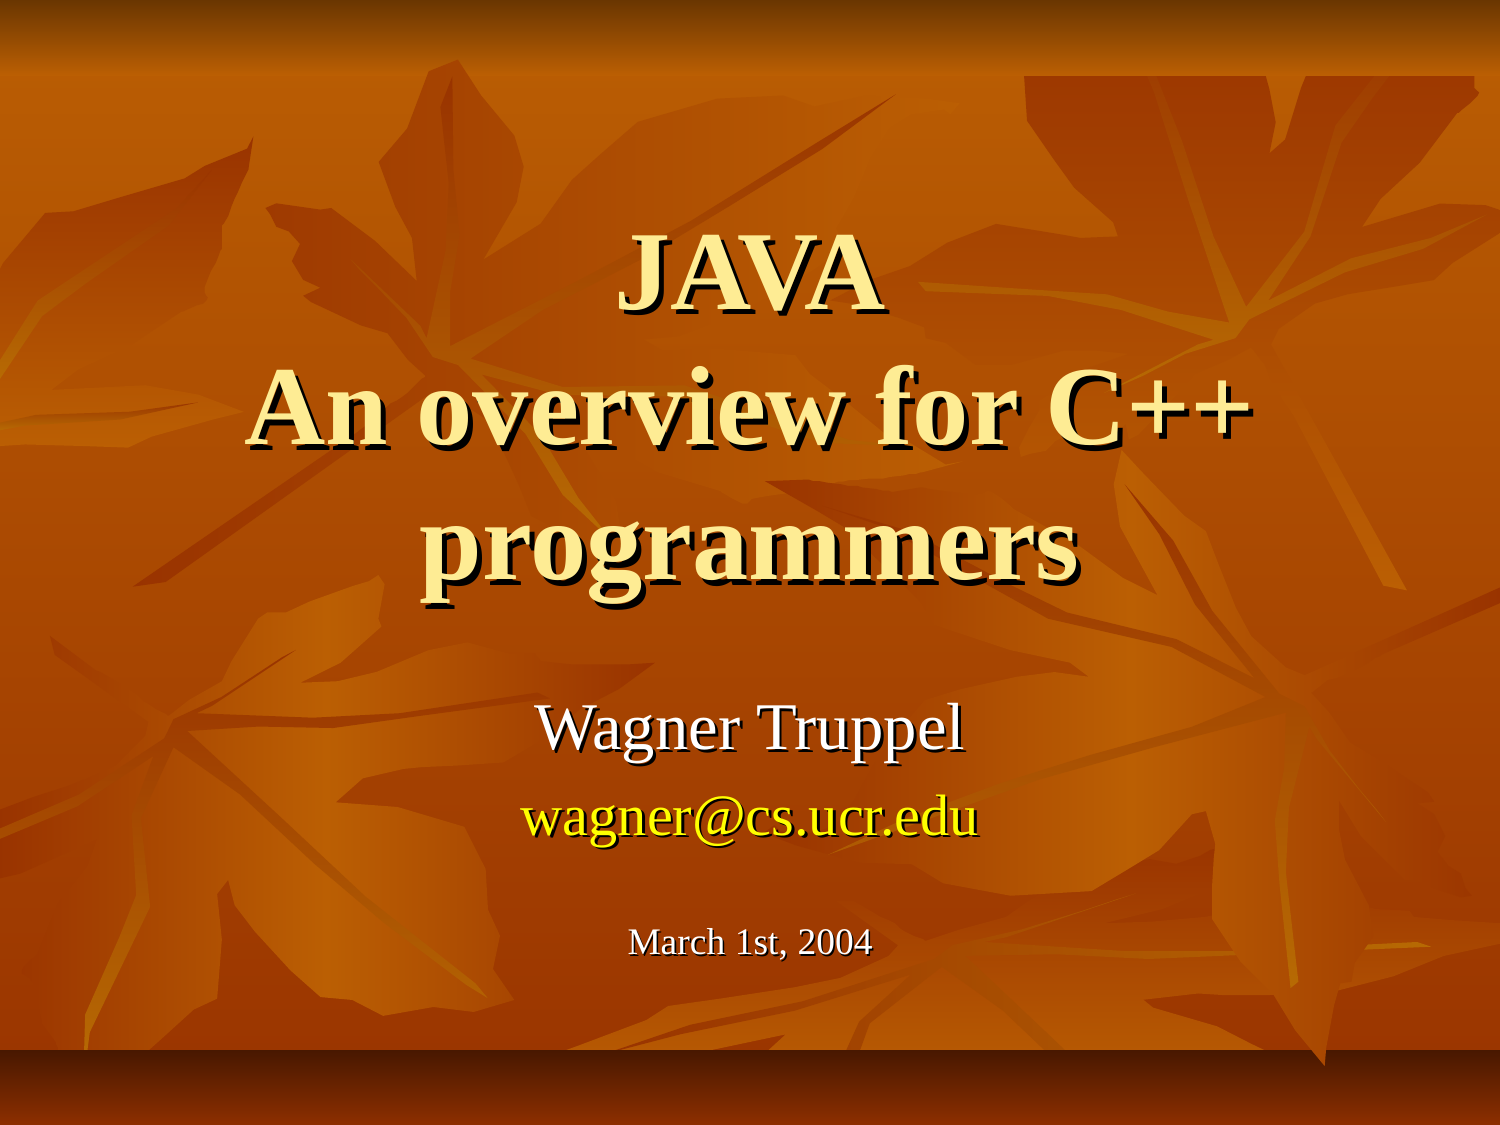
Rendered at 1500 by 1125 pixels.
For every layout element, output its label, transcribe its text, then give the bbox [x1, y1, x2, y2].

title JAVA An overview for C++ programmers [112, 187, 1388, 613]
subtitle Wagner Truppel wagner@cs.ucr.edu March 1st, 2004 [225, 675, 1276, 976]
